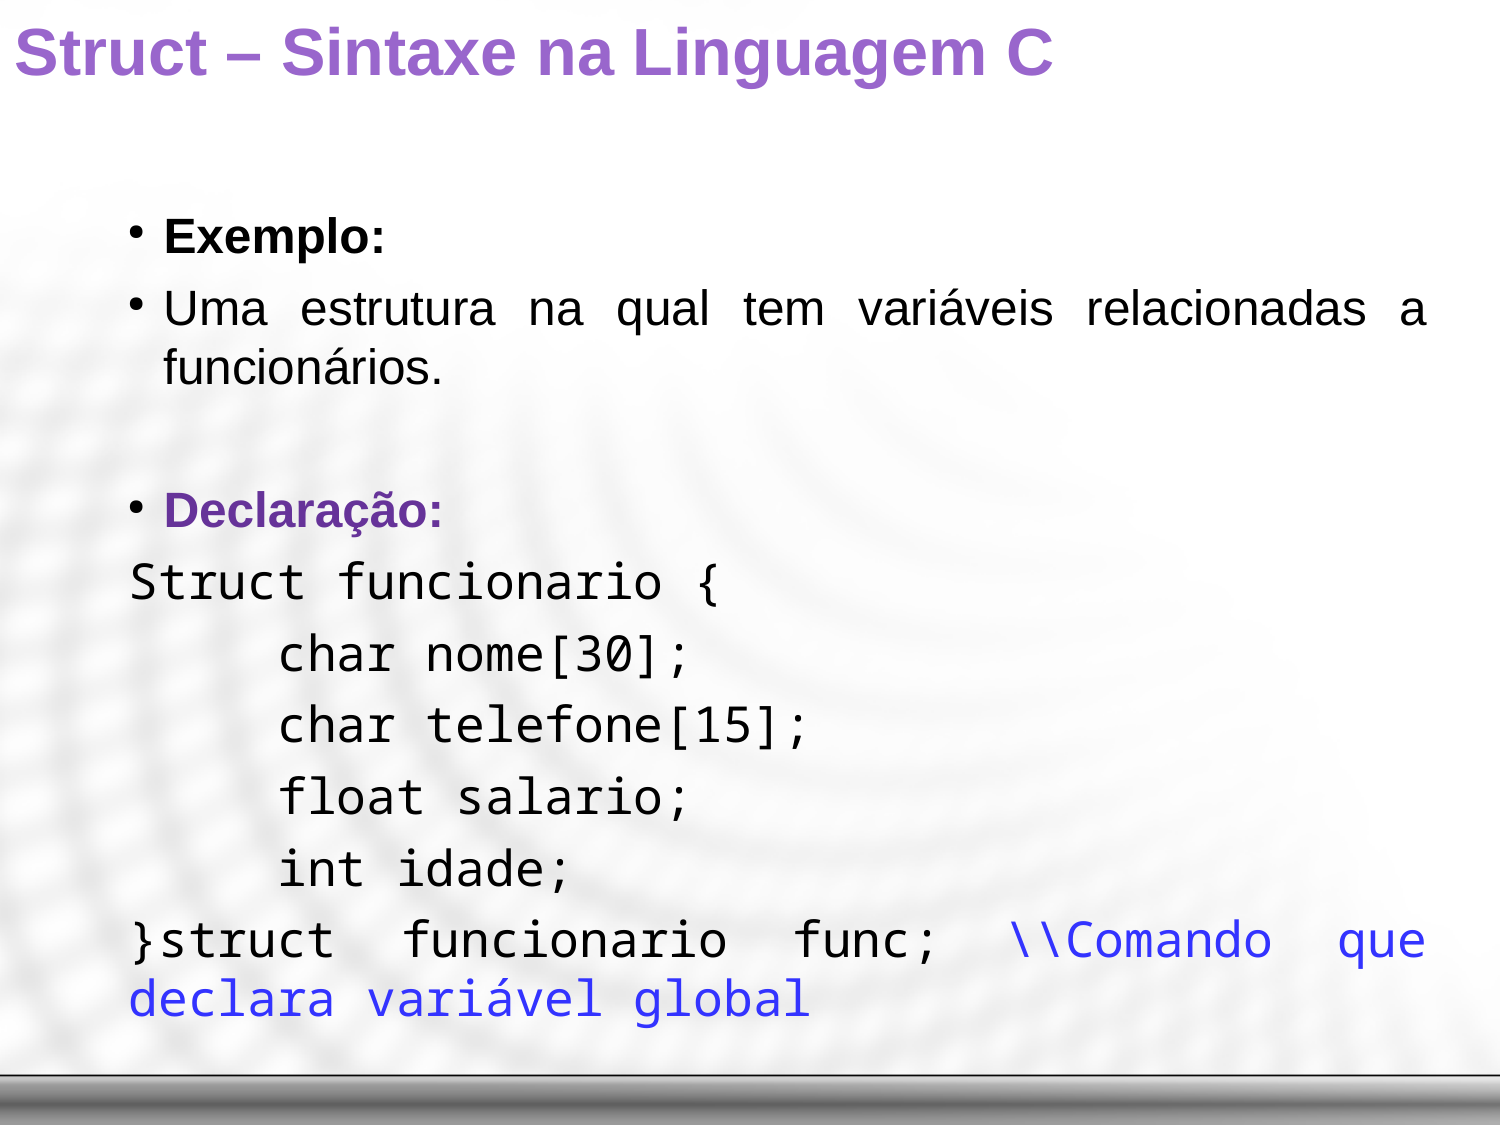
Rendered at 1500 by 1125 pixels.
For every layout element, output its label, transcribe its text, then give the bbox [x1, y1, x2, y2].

list Exemplo: Uma estrutura na qual tem variáveis relacionadas a funcionários. Declaração: Struct funcionario { char nome[30]; char telefone[15]; float salario; int idade; }struct funcionario func; \\Comando que declara variável global [58, 196, 1442, 1036]
title Struct – Sintaxe na Linguagem C [0, 0, 1353, 102]
picture [0, 0, 1500, 1125]
